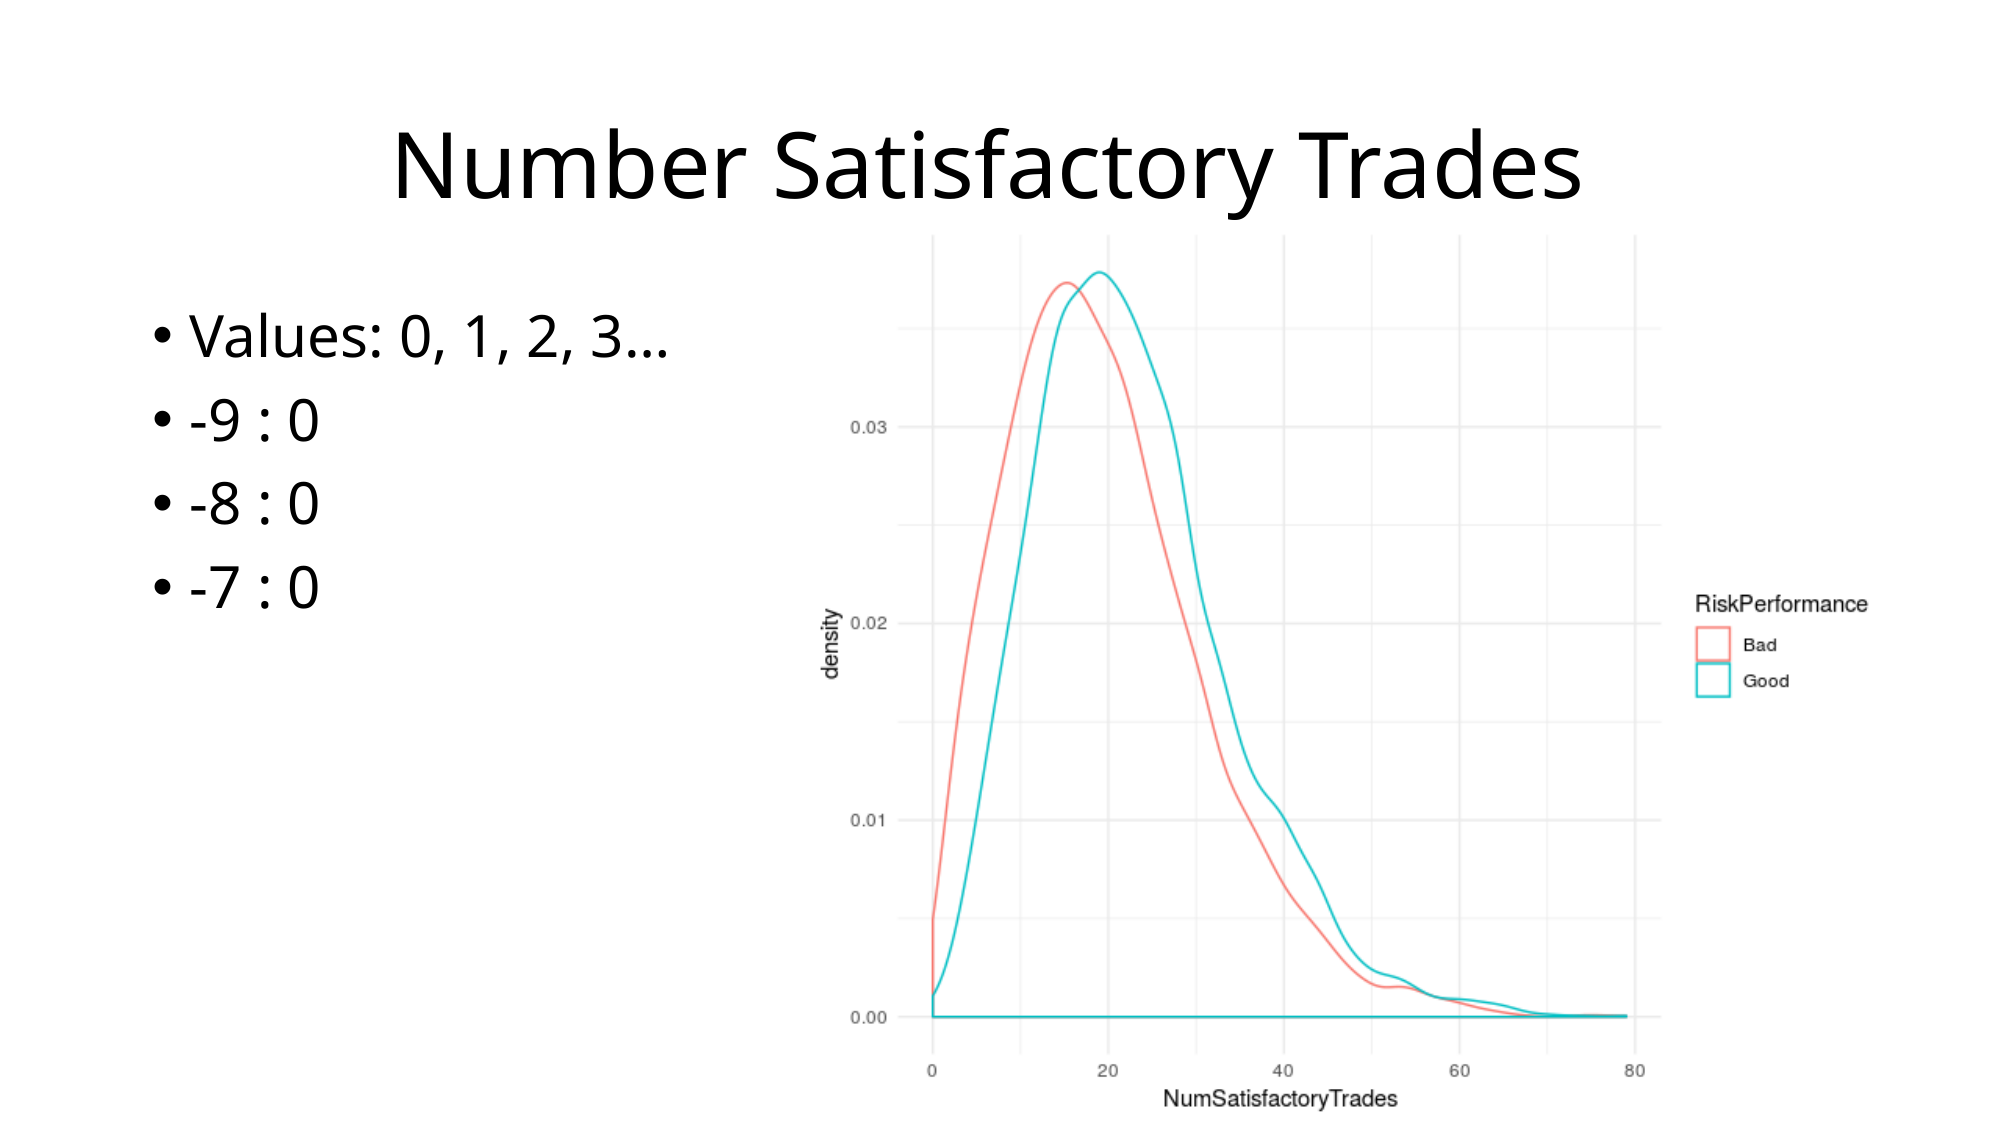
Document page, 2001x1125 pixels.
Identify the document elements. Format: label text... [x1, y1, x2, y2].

title Number Satisfactory Trades [137, 59, 1863, 278]
list Values: 0, 1, 2, 3… -9 : 0 -8 : 0 -7 : 0 [137, 299, 810, 1014]
picture [810, 224, 1892, 1124]
